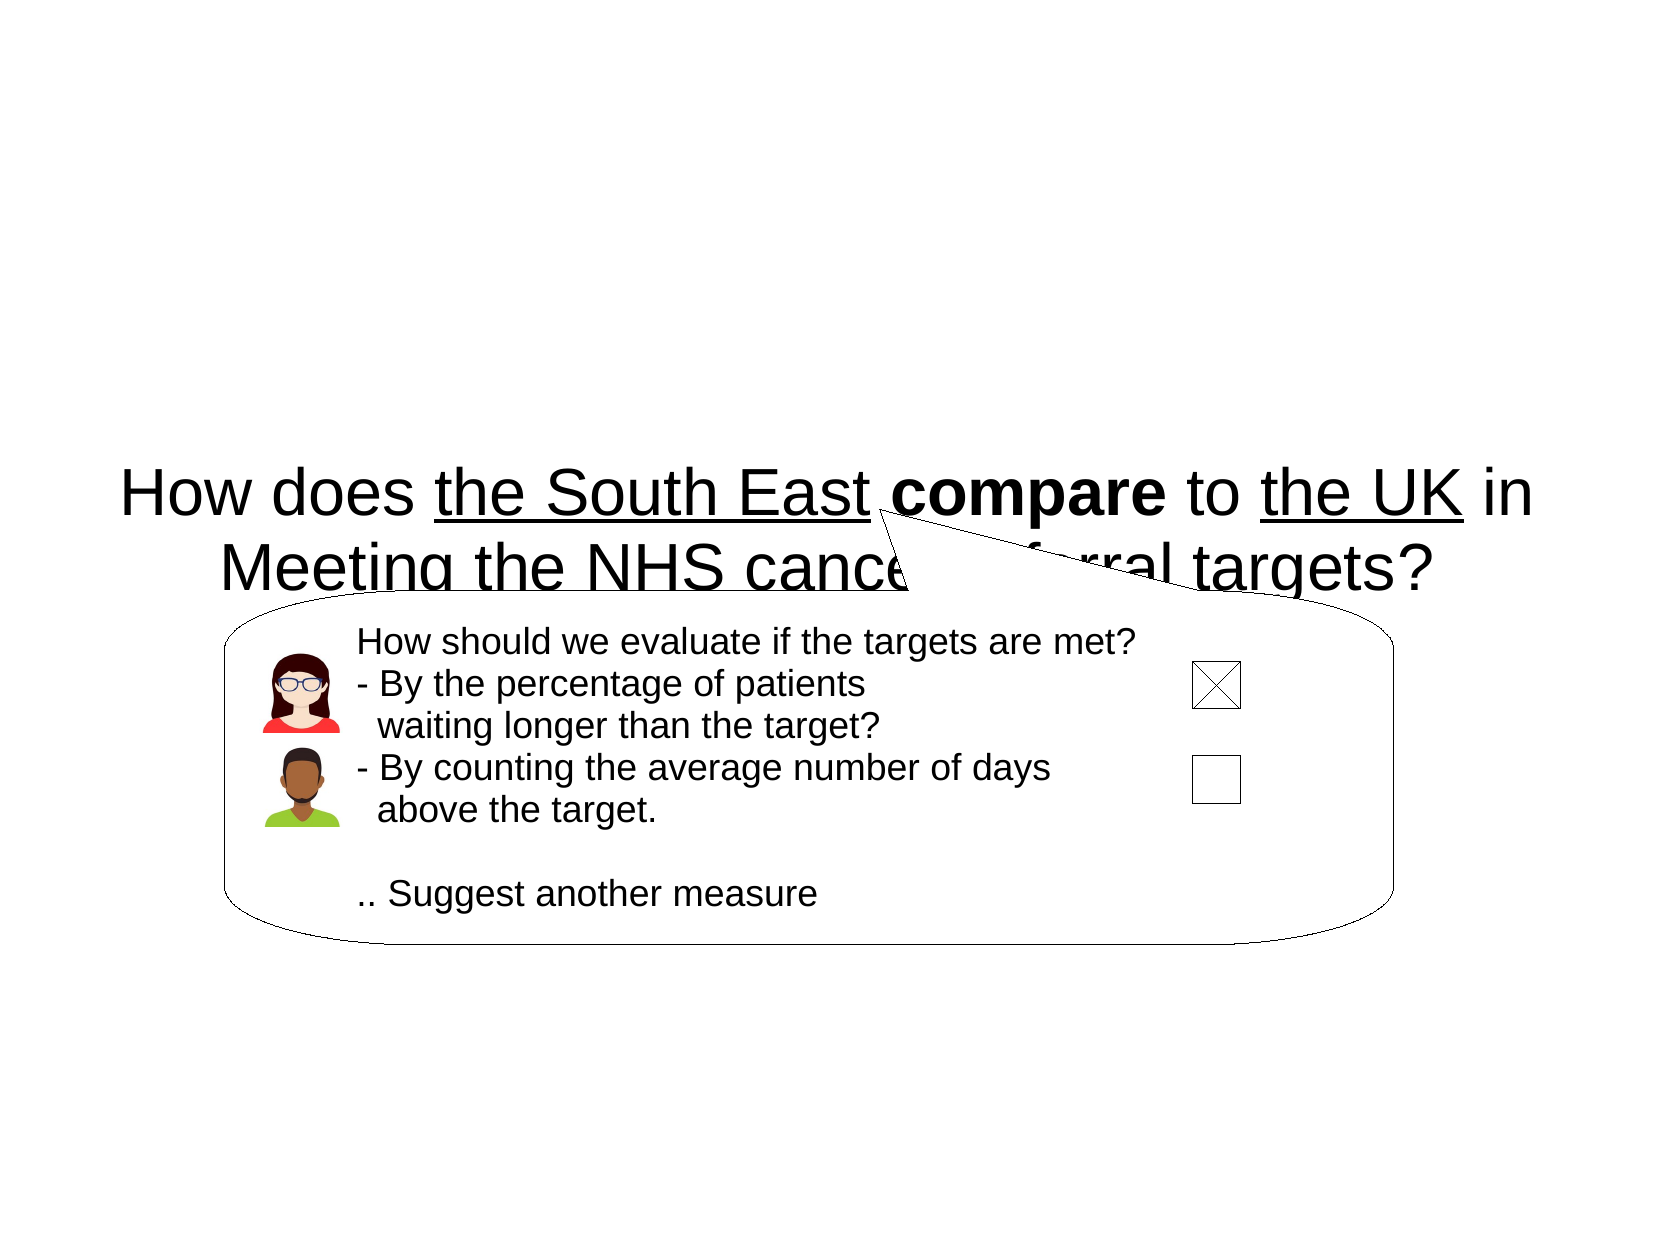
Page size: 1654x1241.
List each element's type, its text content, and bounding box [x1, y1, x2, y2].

picture [263, 744, 343, 827]
text_box [1192, 755, 1241, 804]
text_box How should we evaluate if the targets are met? - By the percentage of patients waiting longer than the target? - By counting the average number of days above the target. .. Suggest another measure [224, 509, 1394, 945]
text_box [1192, 661, 1241, 709]
picture [259, 646, 343, 733]
subtitle How does the South East compare to the UK in Meeting the NHS cancer referral targets? [82, 49, 1571, 1010]
